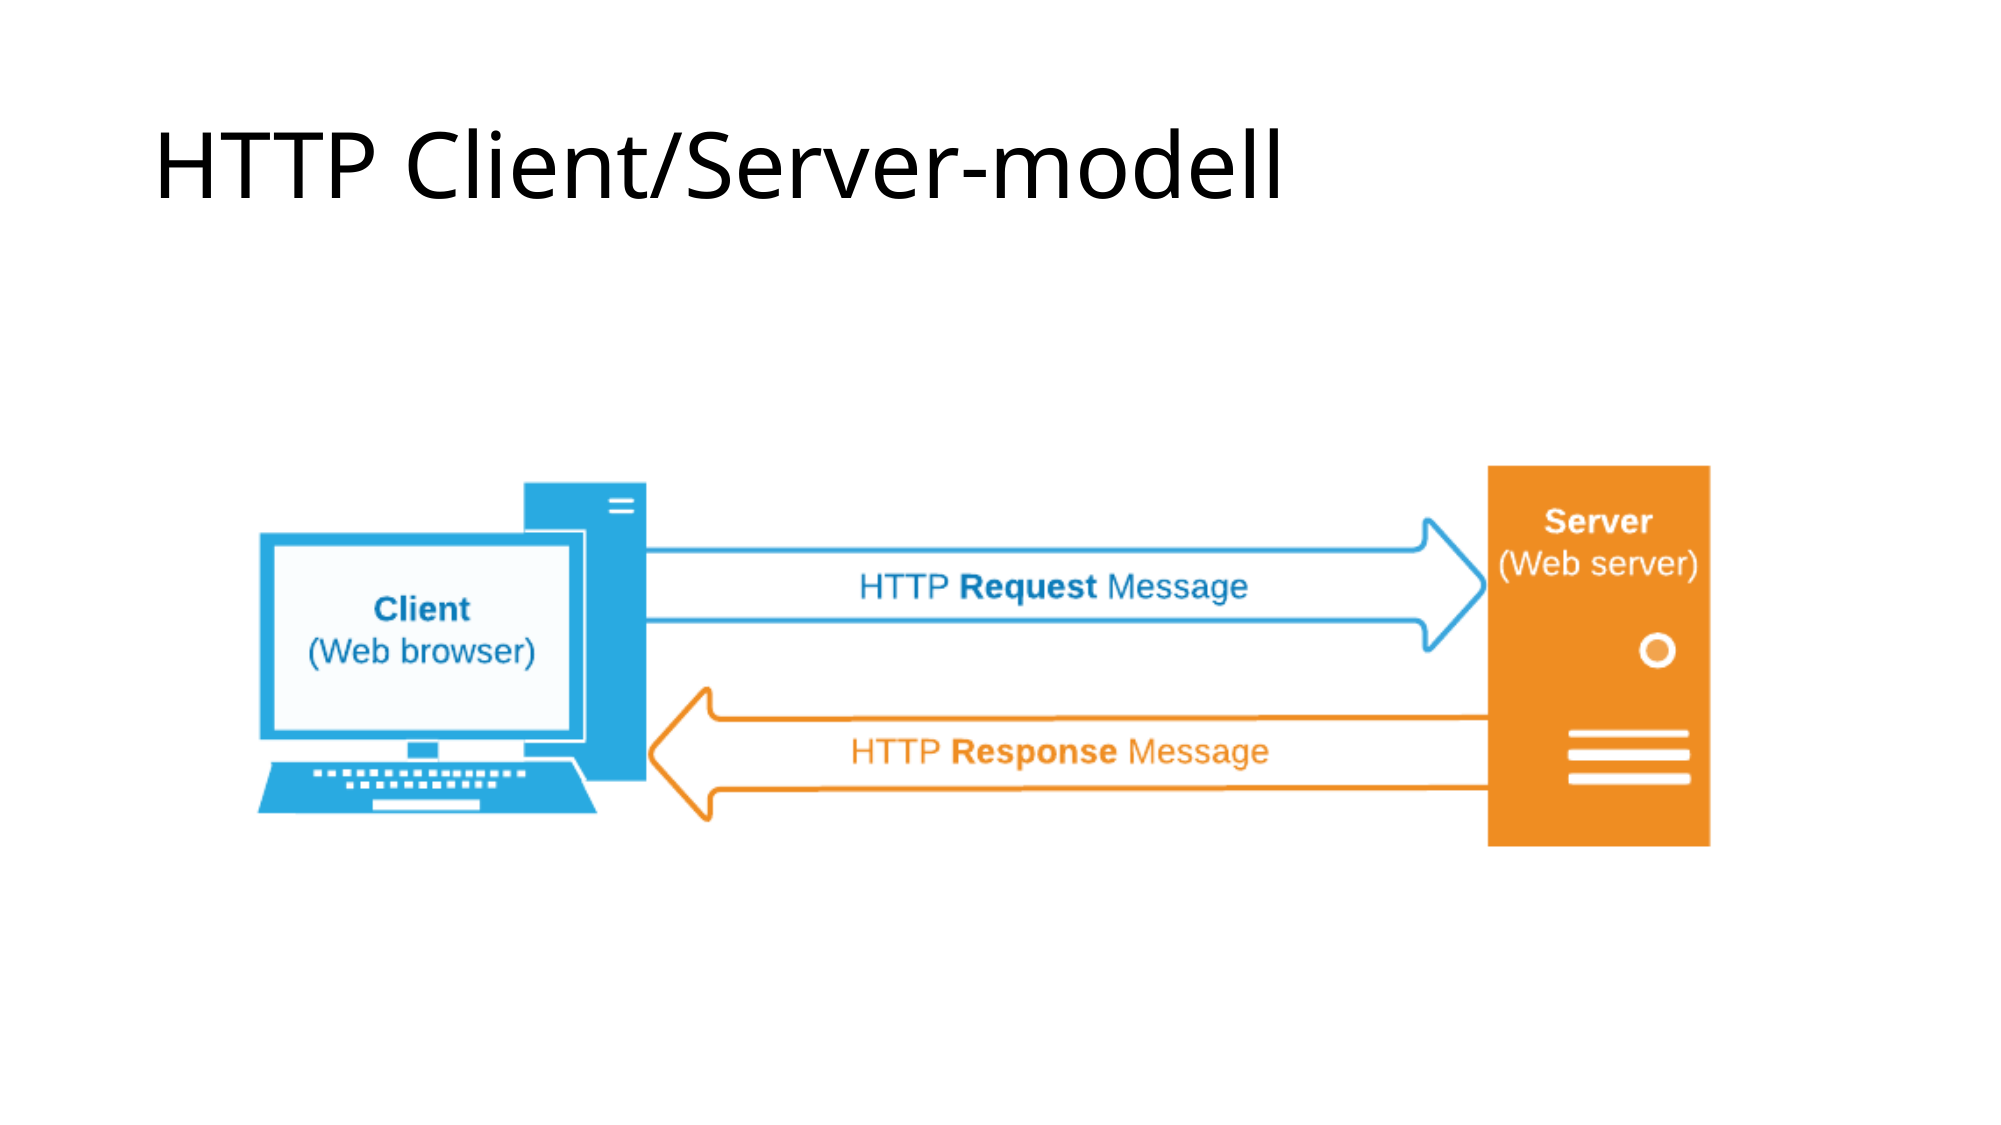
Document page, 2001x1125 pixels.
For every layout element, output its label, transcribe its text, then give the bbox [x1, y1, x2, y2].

title HTTP Client/Server-modell [137, 59, 1863, 278]
picture [189, 396, 1811, 917]
